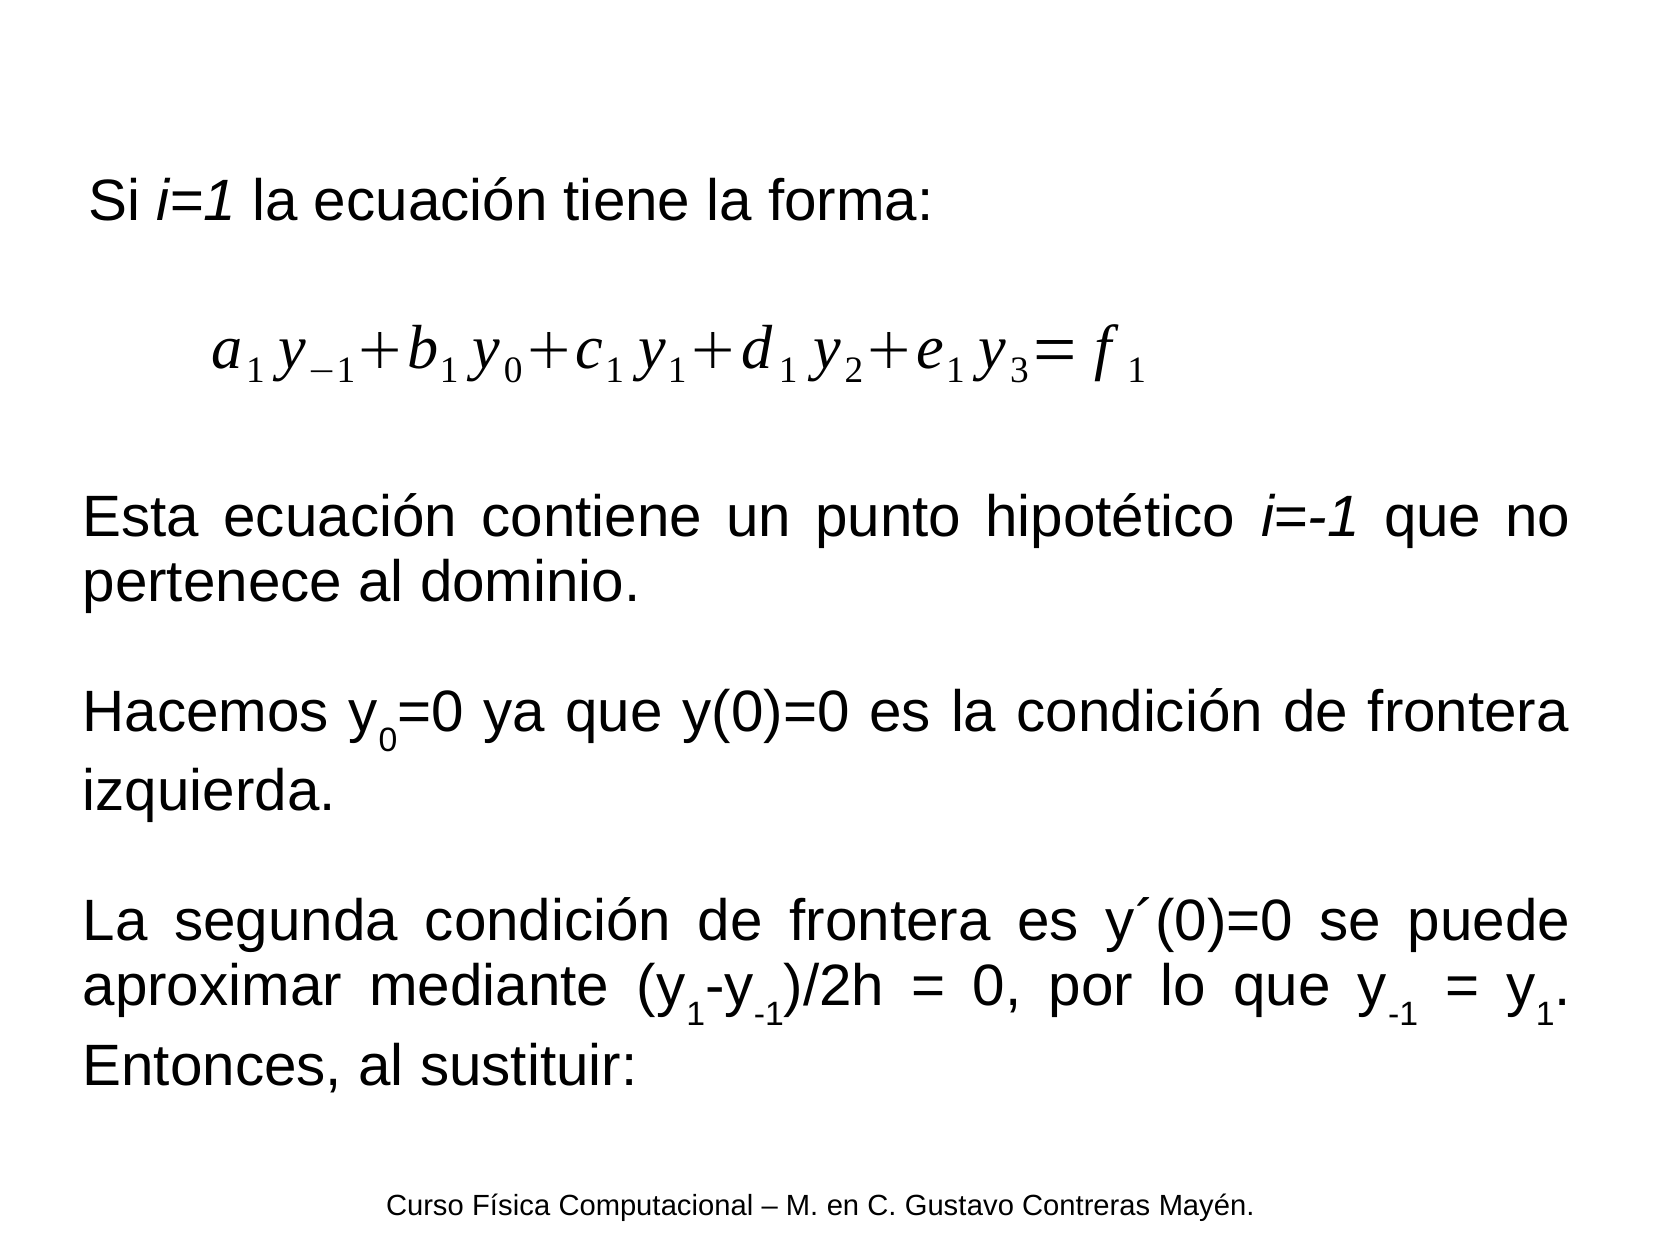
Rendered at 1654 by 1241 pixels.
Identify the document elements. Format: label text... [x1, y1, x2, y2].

text_box Si i=1 la ecuación tiene la forma: [88, 118, 1577, 283]
subtitle Esta ecuación contiene un punto hipotético i=-1 que no pertenece al dominio. Hacemos y0=0 ya que y(0)=0 es la condición de frontera izquierda. La segunda condición de frontera es y´(0)=0 se puede aproximar mediante (y1-y-1)/2h = 0, por lo que y-1 = y1. Entonces, al sustituir: [82, 472, 1571, 1109]
chart [203, 312, 1152, 392]
